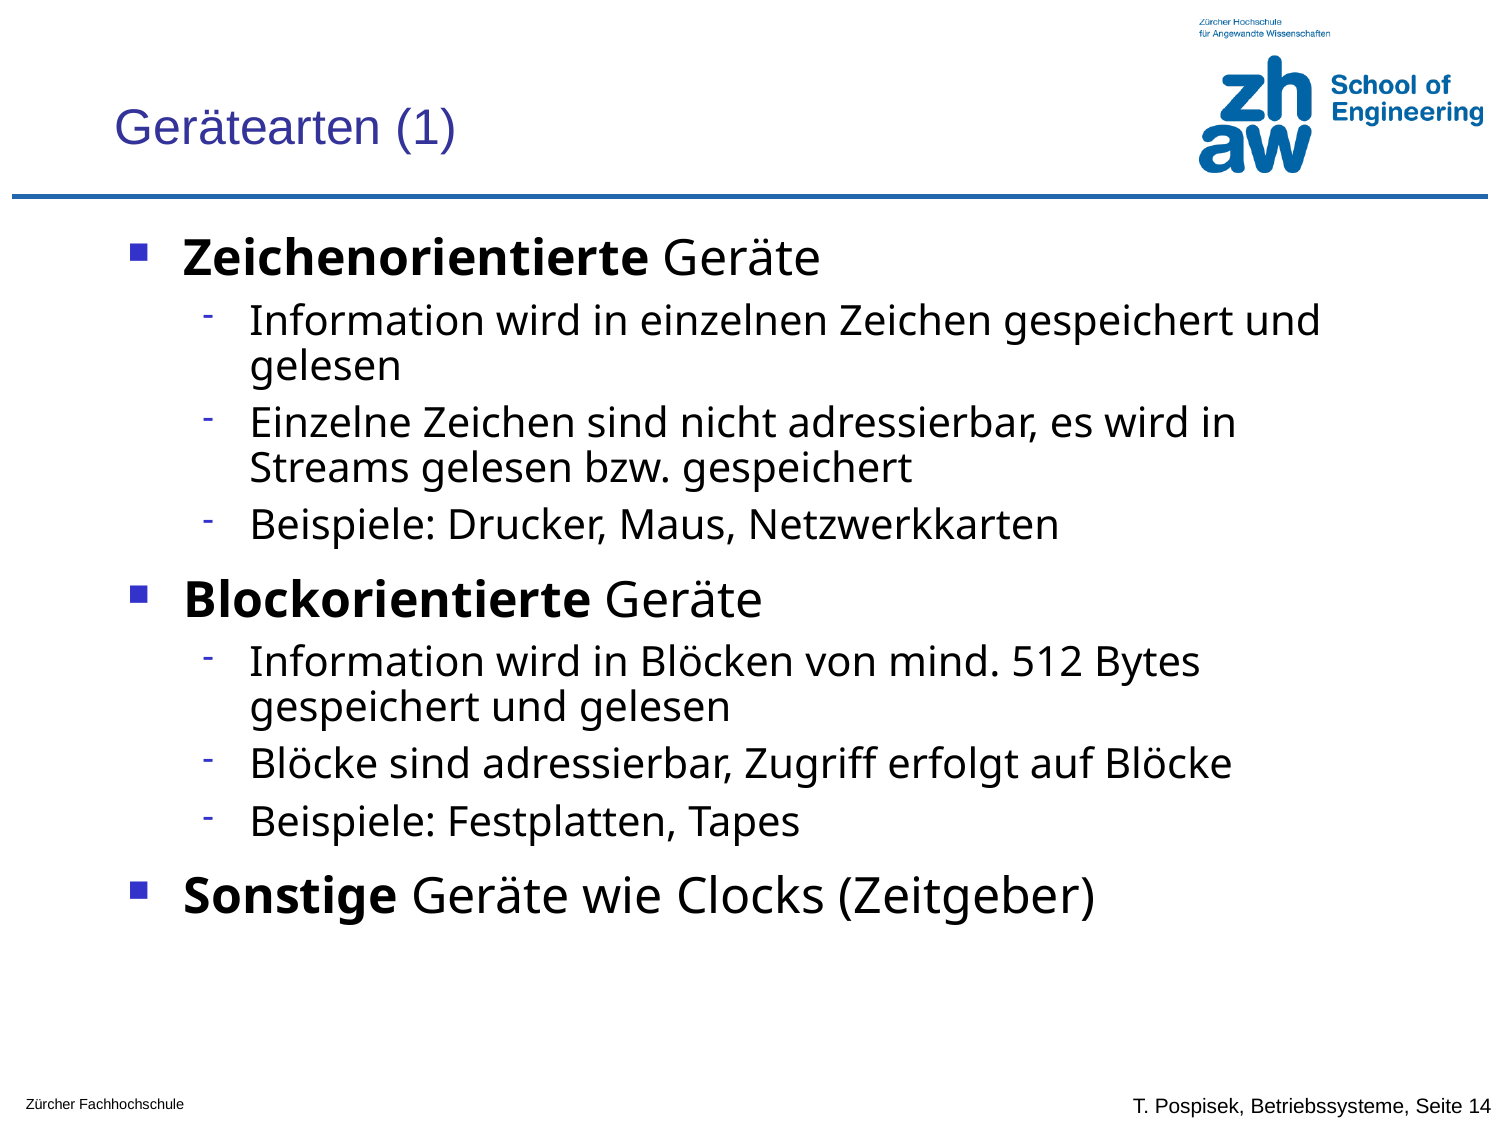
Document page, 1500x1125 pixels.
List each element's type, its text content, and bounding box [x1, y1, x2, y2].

picture [1199, 19, 1483, 173]
list Zeichenorientierte Geräte Information wird in einzelnen Zeichen gespeichert und gelesen Einzelne Zeichen sind nicht adressierbar, es wird in Streams gelesen bzw. gespeichert Beispiele: Drucker, Maus, Netzwerkkarten Blockorientierte Geräte Information wird in Blöcken von mind. 512 Bytes gespeichert und gelesen Blöcke sind adressierbar, Zugriff erfolgt auf Blöcke Beispiele: Festplatten, Tapes Sonstige Geräte wie Clocks (Zeitgeber) [112, 224, 1375, 1013]
title Gerätearten (1) [99, 50, 1379, 163]
